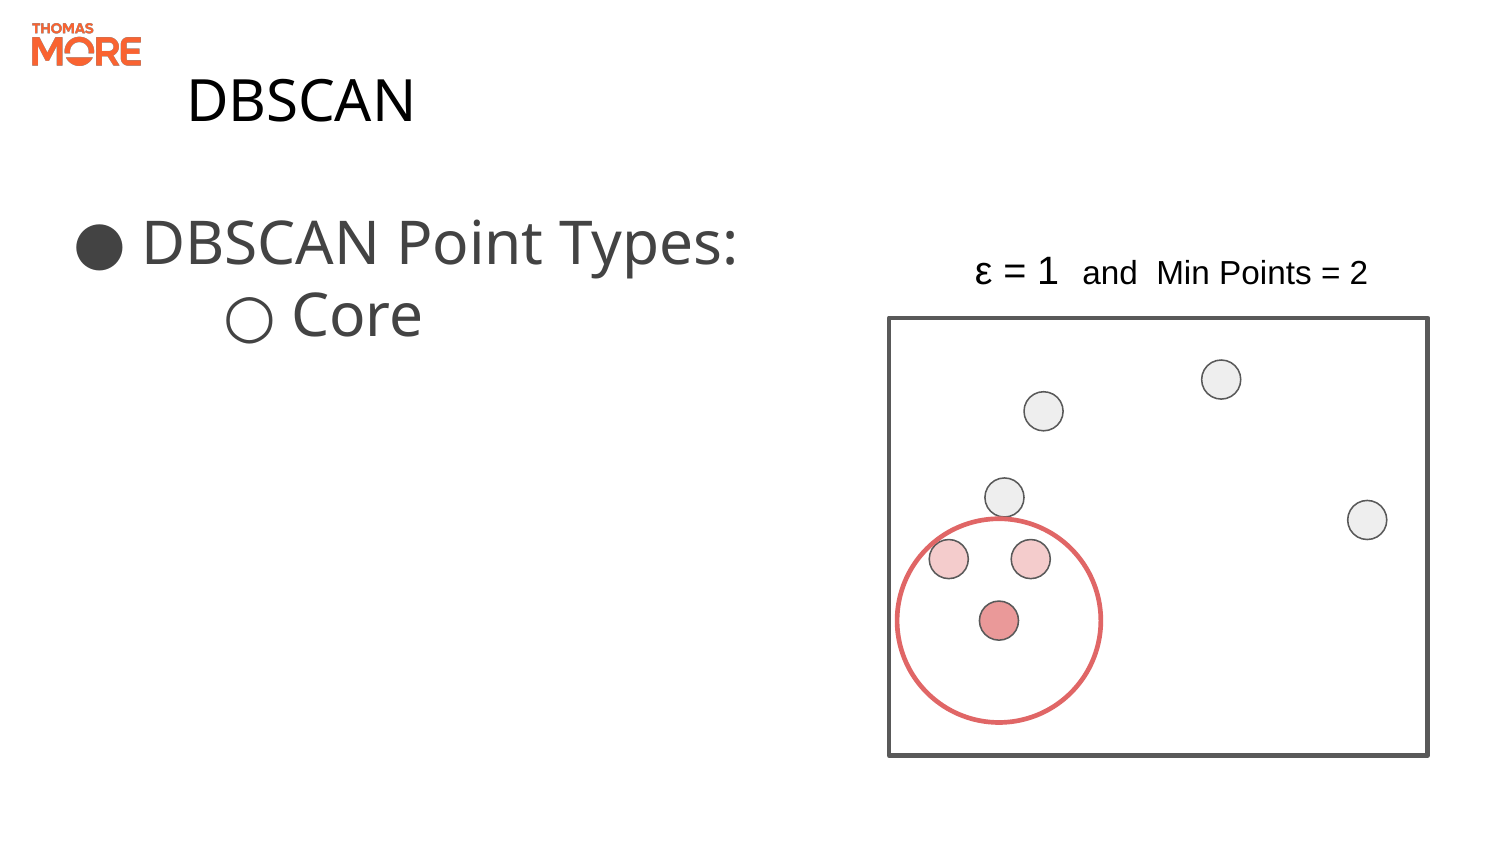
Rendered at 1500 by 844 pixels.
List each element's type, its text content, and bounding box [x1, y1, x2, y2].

picture [22, 13, 151, 76]
text_box [979, 601, 1019, 641]
title DBSCAN [171, 48, 1449, 143]
text_box [1024, 391, 1064, 431]
text_box ε = 1 and Min Points = 2 [959, 225, 1409, 309]
text_box [984, 477, 1025, 517]
text_box [1011, 539, 1051, 579]
text_box [1201, 360, 1241, 400]
text_box [1347, 500, 1387, 540]
list DBSCAN Point Types: Core [51, 189, 1476, 750]
text_box [929, 539, 969, 579]
